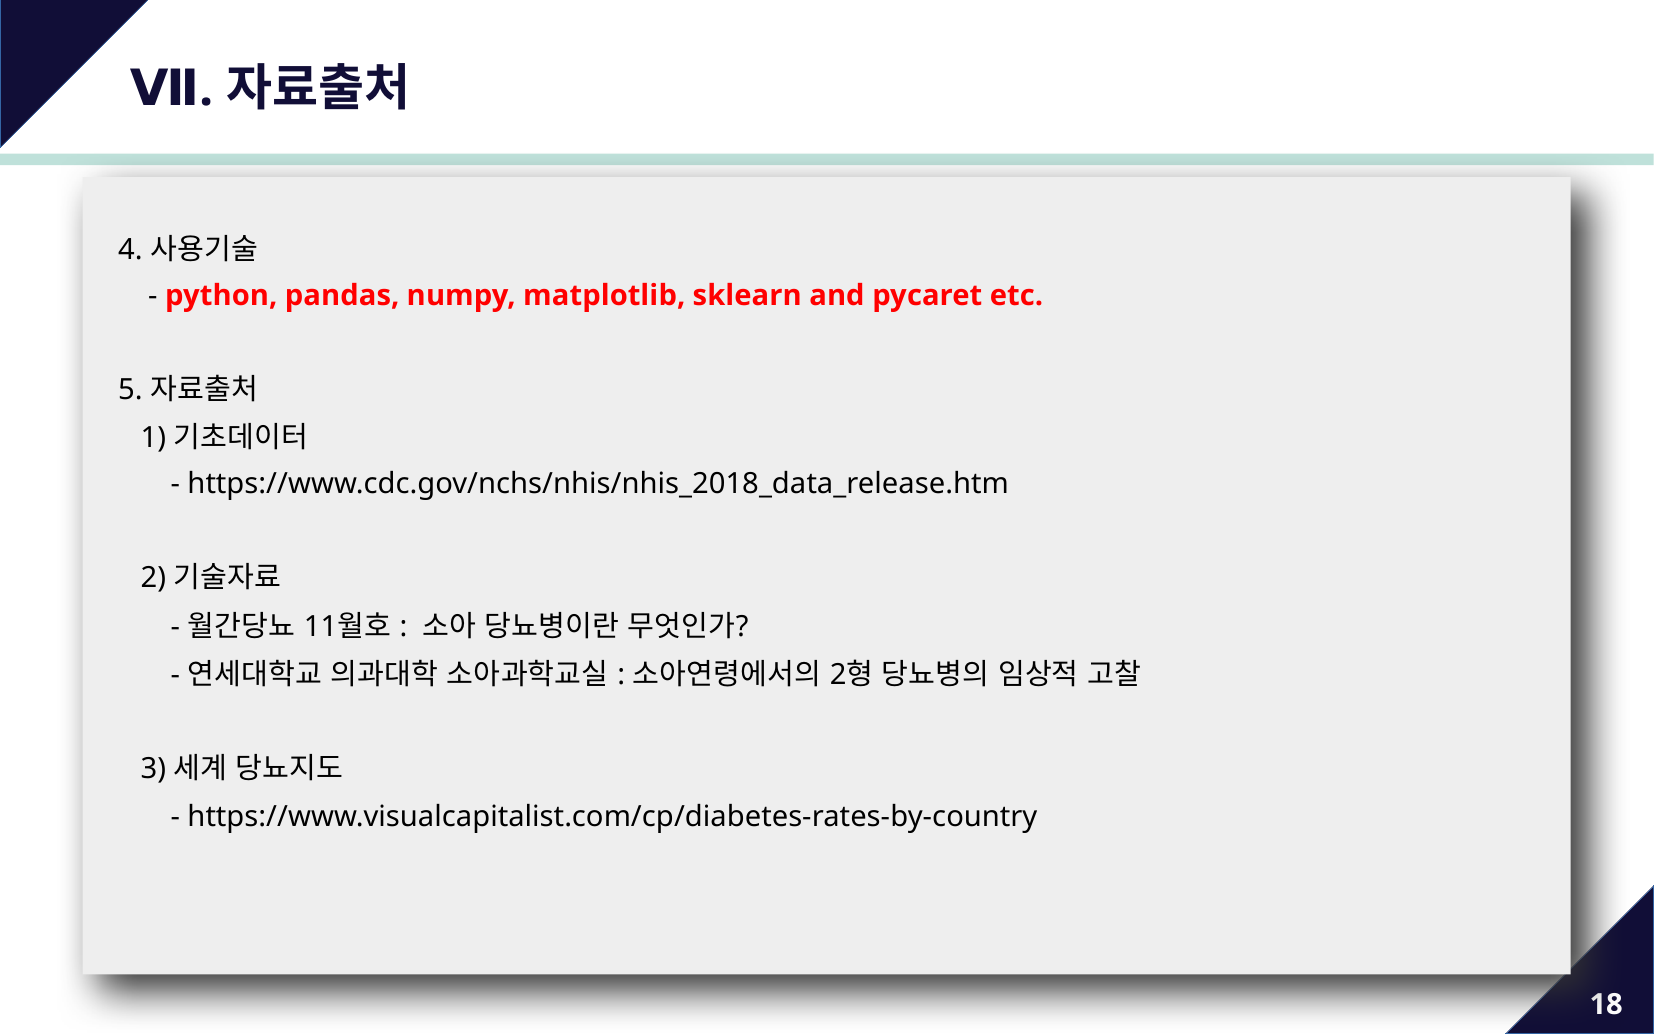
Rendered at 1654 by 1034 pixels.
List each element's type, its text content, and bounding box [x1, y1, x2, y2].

title Ⅶ. 자료출처 [129, 41, 1618, 148]
text_box <숫자> [1559, 974, 1654, 1033]
list 4. 사용기술 - python, pandas, numpy, matplotlib, sklearn and pycaret etc. 5. 자료출처 1) 기초데이터 - https://www.cdc.gov/nchs/nhis/nhis_2018_data_release.htm 2) 기술자료 - 월간당뇨 11월호 : 소아 당뇨병이란 무엇인가? - 연세대학교 의과대학 소아과학교실 : 소아연령에서의 2형 당뇨병의 임상적 고찰 3) 세계 당뇨지도 - https://www.visualcapitalist.com/cp/diabetes-rates-by-country [82, 177, 1571, 975]
